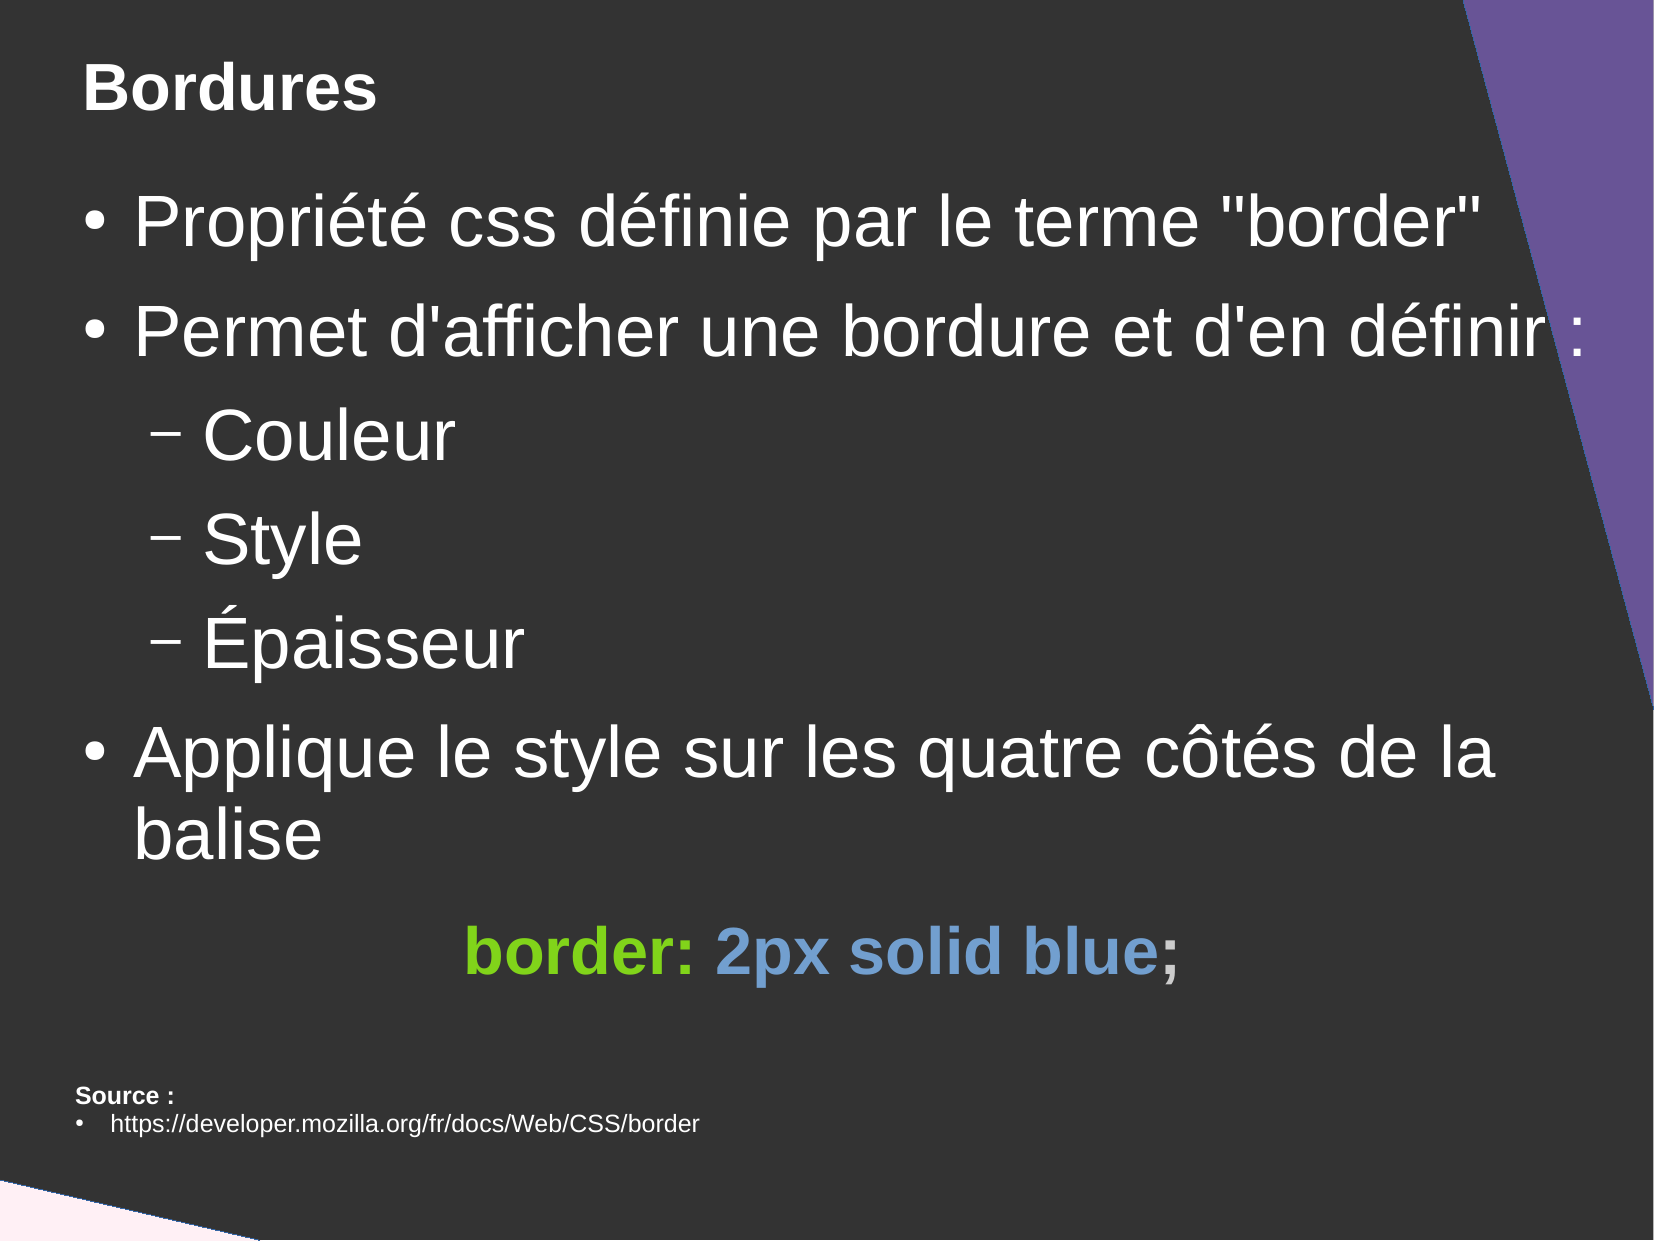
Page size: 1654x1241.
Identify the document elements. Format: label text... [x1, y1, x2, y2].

text_box [0, 1179, 264, 1241]
list Propriété css définie par le terme "border" Permet d'afficher une bordure et d'en définir : Couleur Style Épaisseur Applique le style sur les quatre côtés de la balise [64, 180, 1604, 910]
text_box border: 2px solid blue; [448, 906, 1205, 997]
text_box [1463, 0, 1654, 710]
text_box Source : https://developer.mozilla.org/fr/docs/Web/CSS/border [60, 1074, 1546, 1217]
title Bordures [82, 49, 1571, 130]
